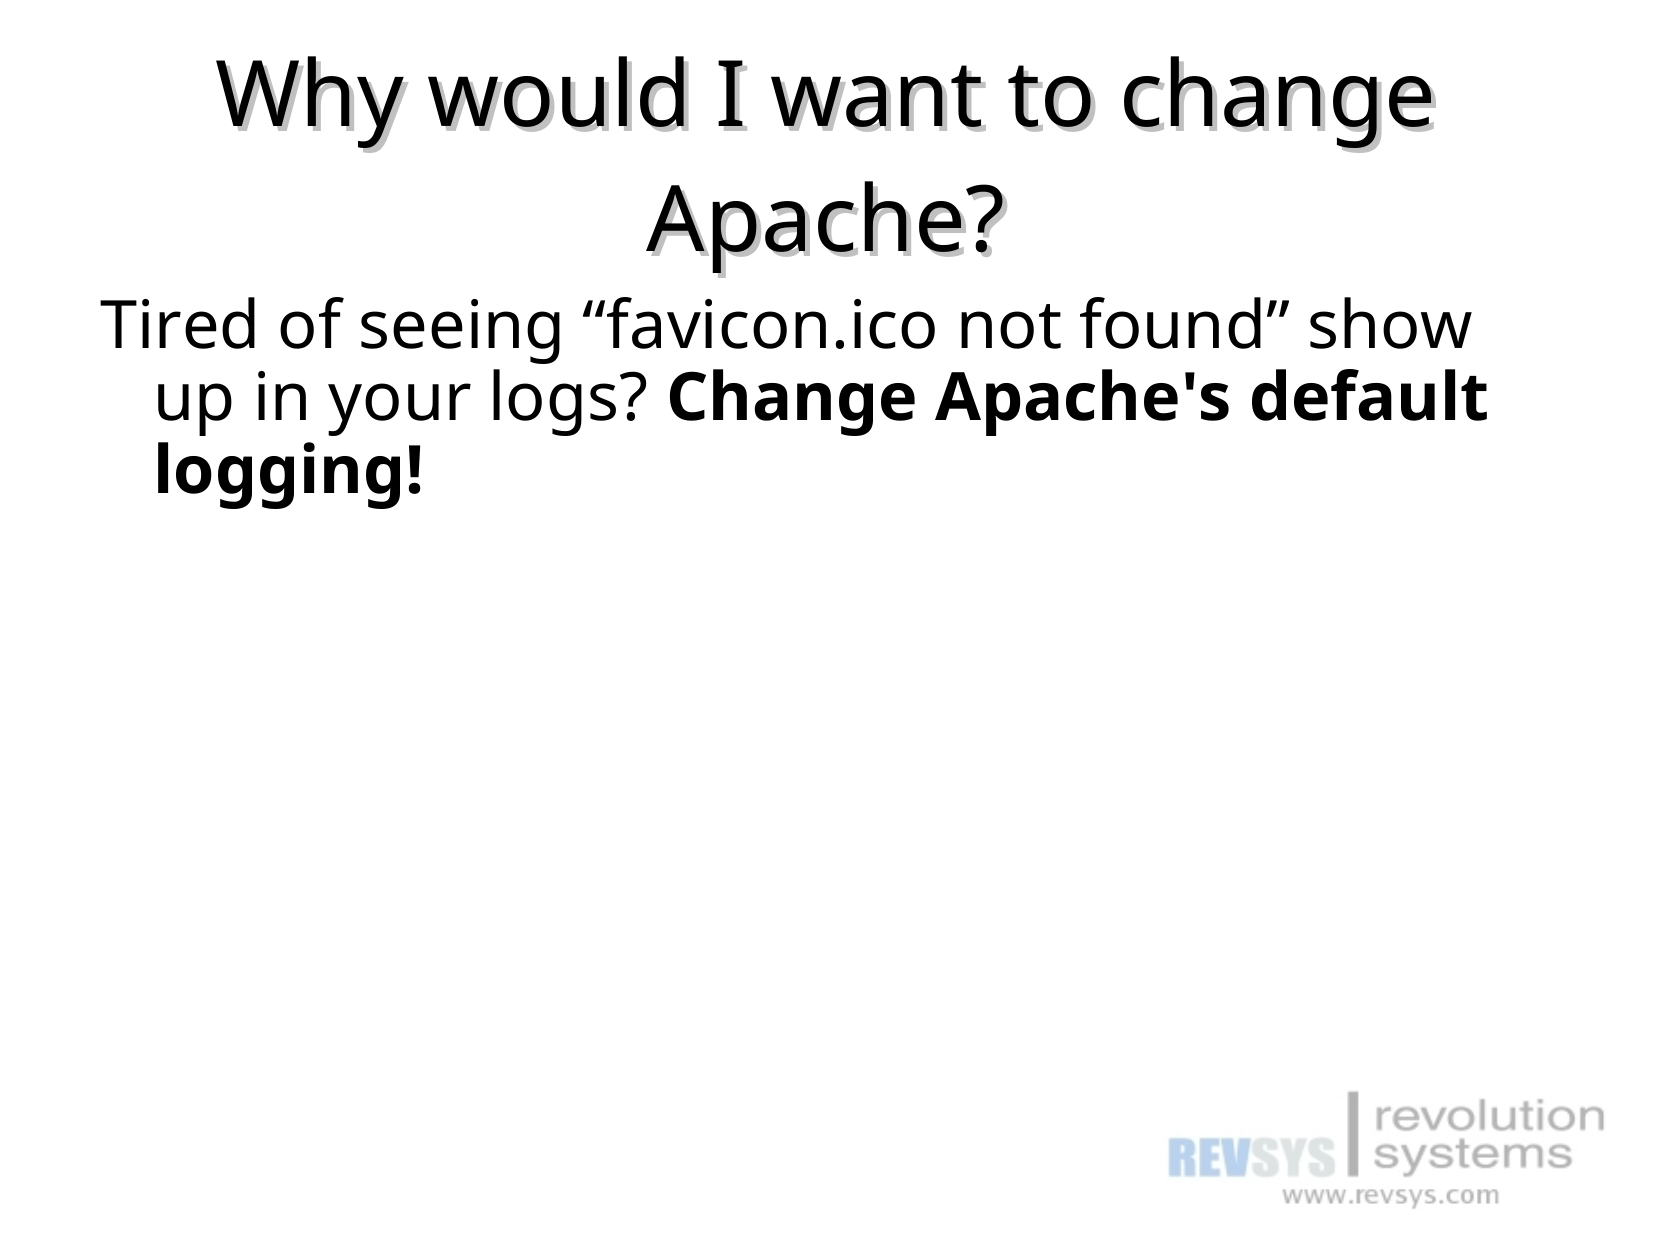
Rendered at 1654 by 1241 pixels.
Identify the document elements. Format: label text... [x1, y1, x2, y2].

list Tired of seeing “favicon.ico not found” show up in your logs? Change Apache's default logging! [82, 290, 1571, 1109]
picture [1162, 1087, 1613, 1211]
title Why would I want to change Apache? [82, 42, 1571, 264]
